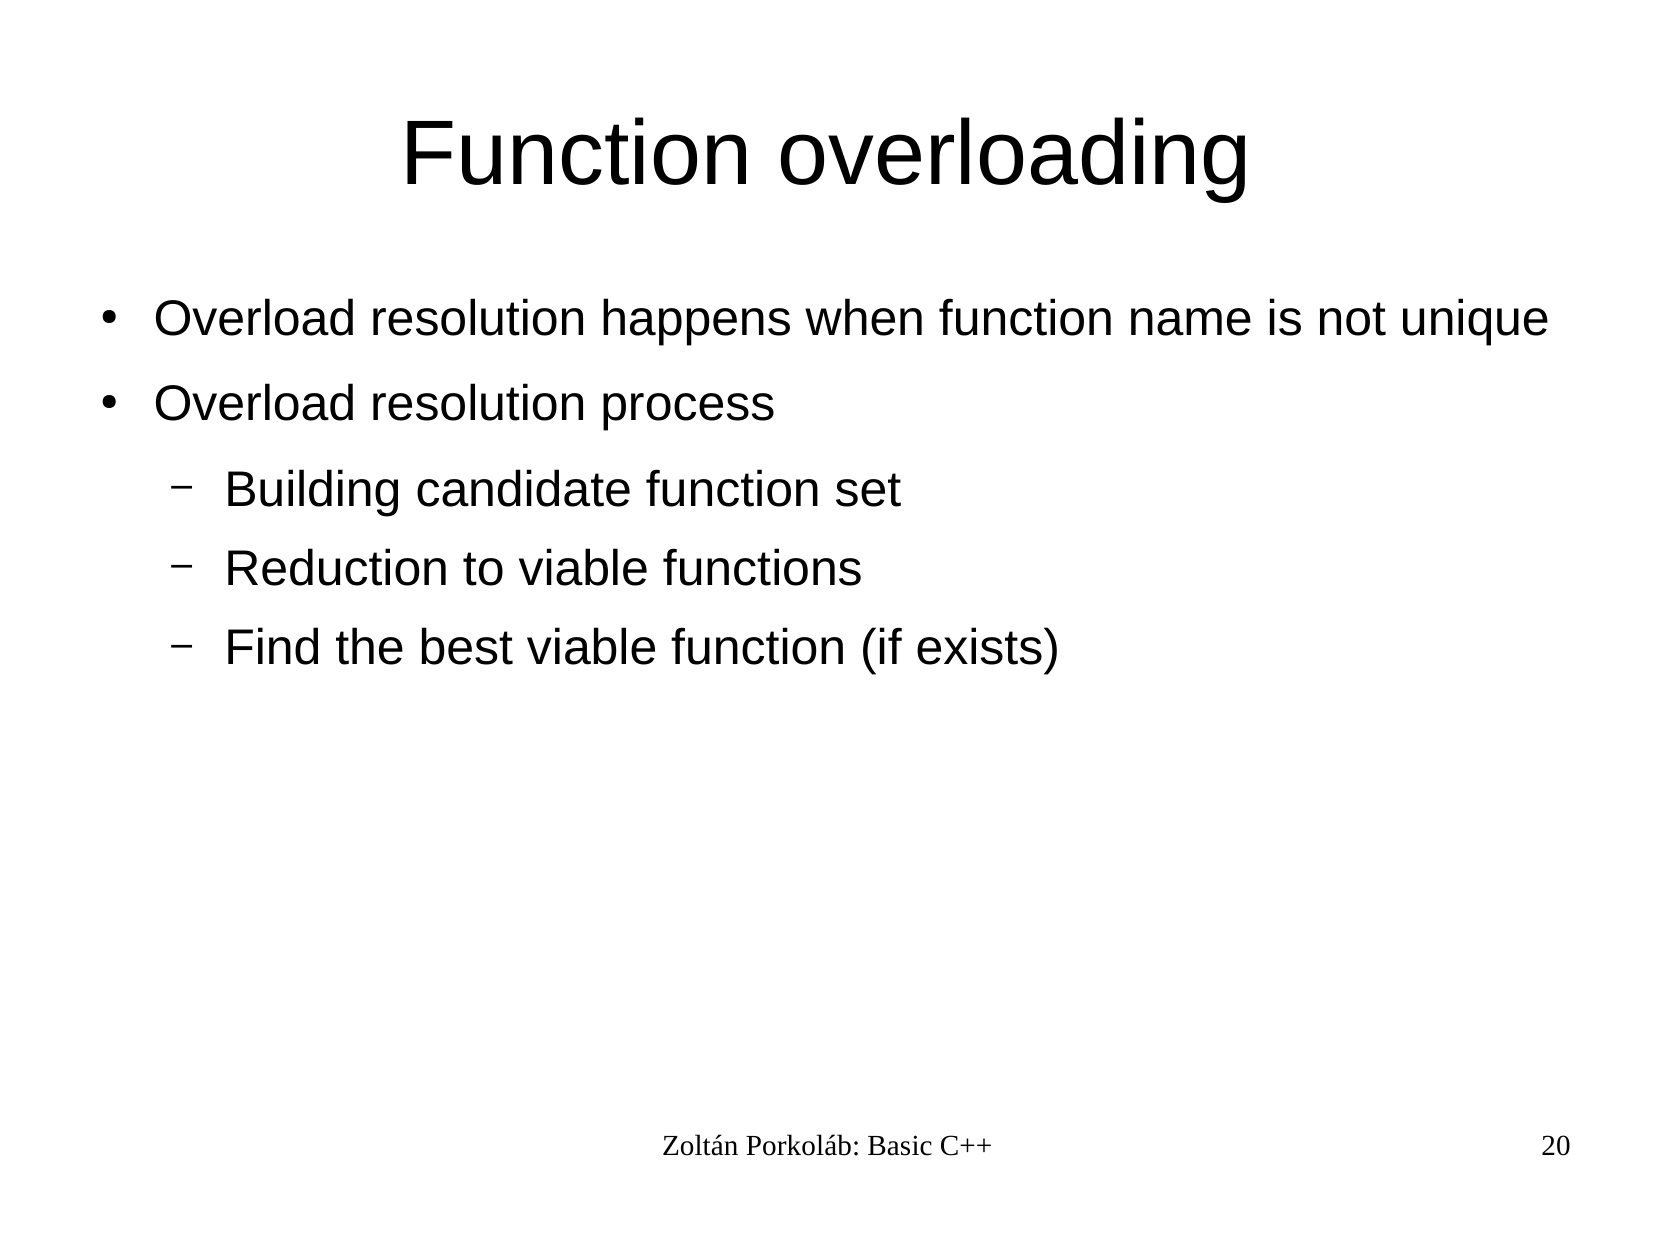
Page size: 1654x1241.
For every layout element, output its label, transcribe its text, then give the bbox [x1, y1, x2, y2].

list Overload resolution happens when function name is not unique Overload resolution process Building candidate function set Reduction to viable functions Find the best viable function (if exists) [82, 290, 1636, 991]
title Function overloading [82, 49, 1571, 257]
